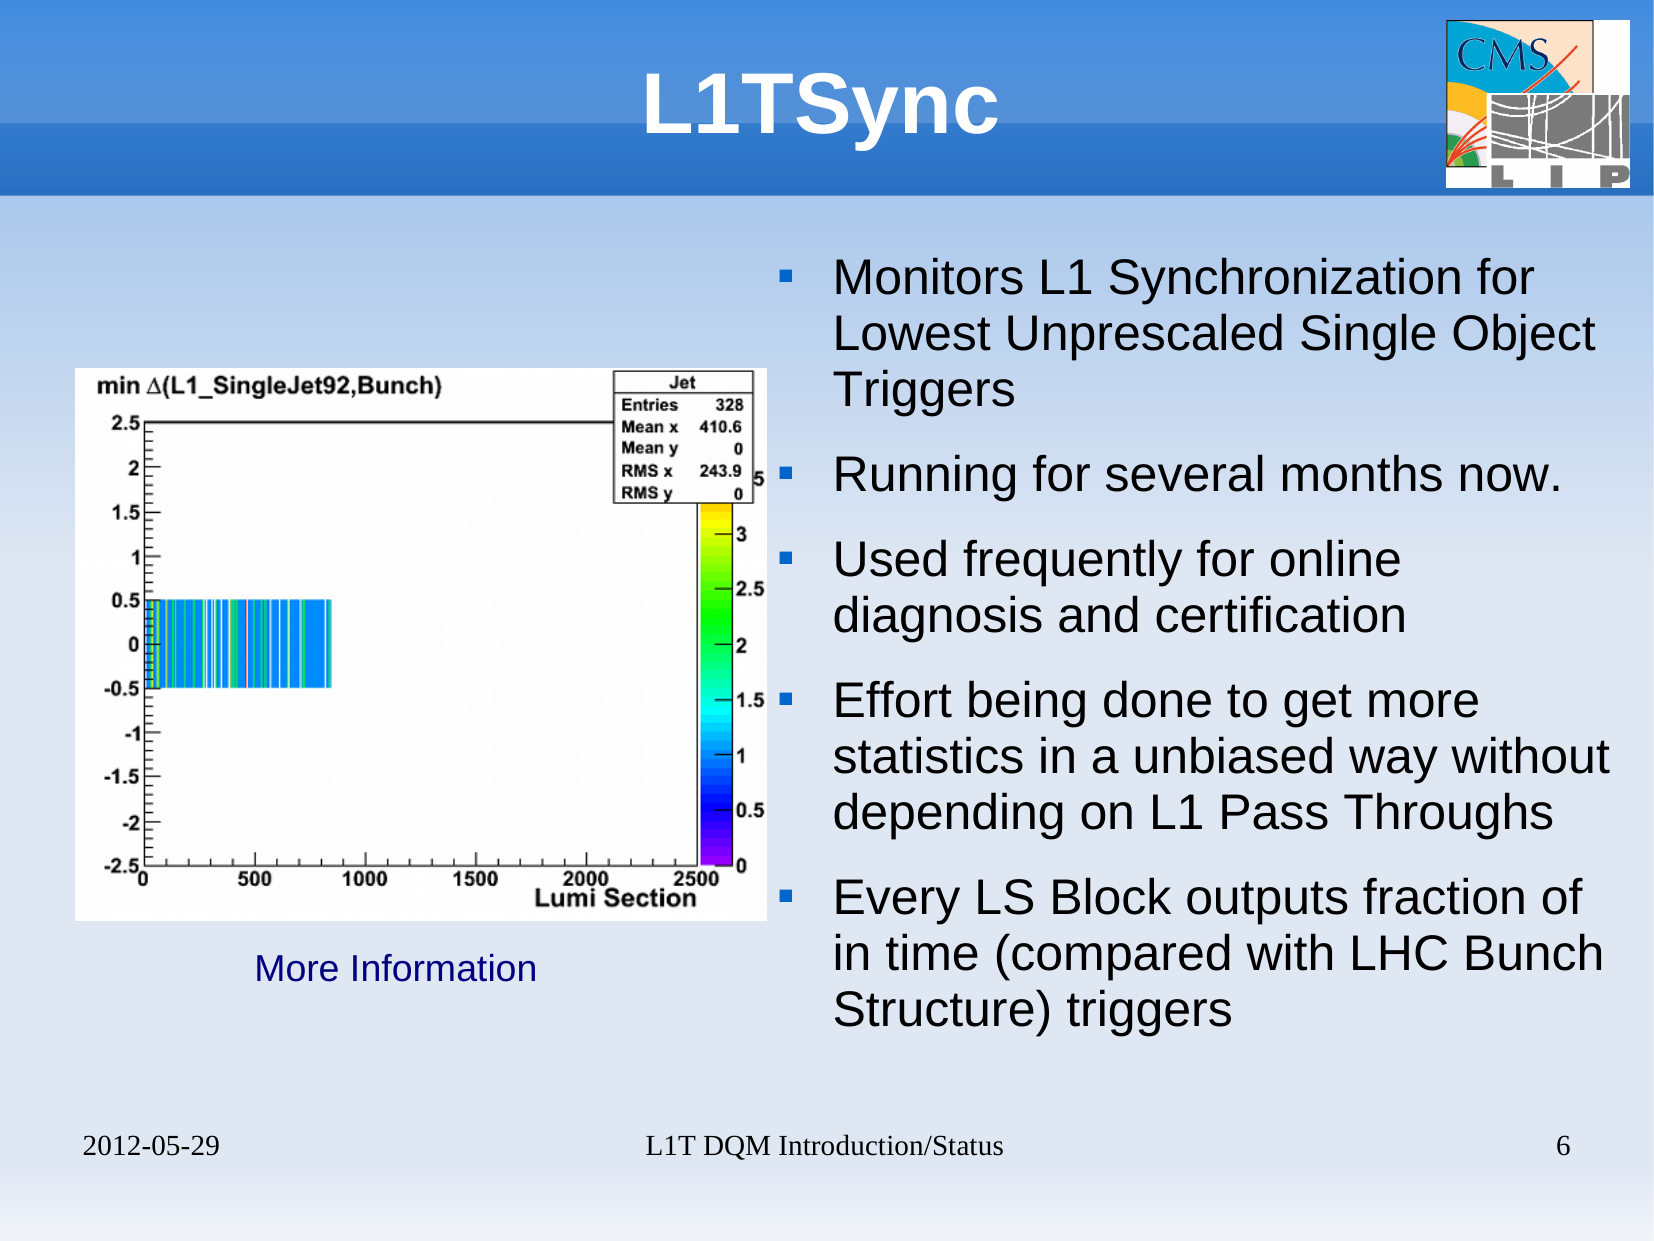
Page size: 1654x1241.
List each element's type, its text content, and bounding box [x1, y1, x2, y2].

text_box More Information [239, 940, 601, 1011]
list Monitors L1 Synchronization for Lowest Unprescaled Single Object Triggers Running for several months now. Used frequently for online diagnosis and certification Effort being done to get more statistics in a unbiased way without depending on L1 Pass Throughs Every LS Block outputs fraction of in time (compared with LHC Bunch Structure) triggers [761, 249, 1625, 1068]
picture [0, 0, 1654, 1241]
title L1TSync [76, 0, 1565, 208]
